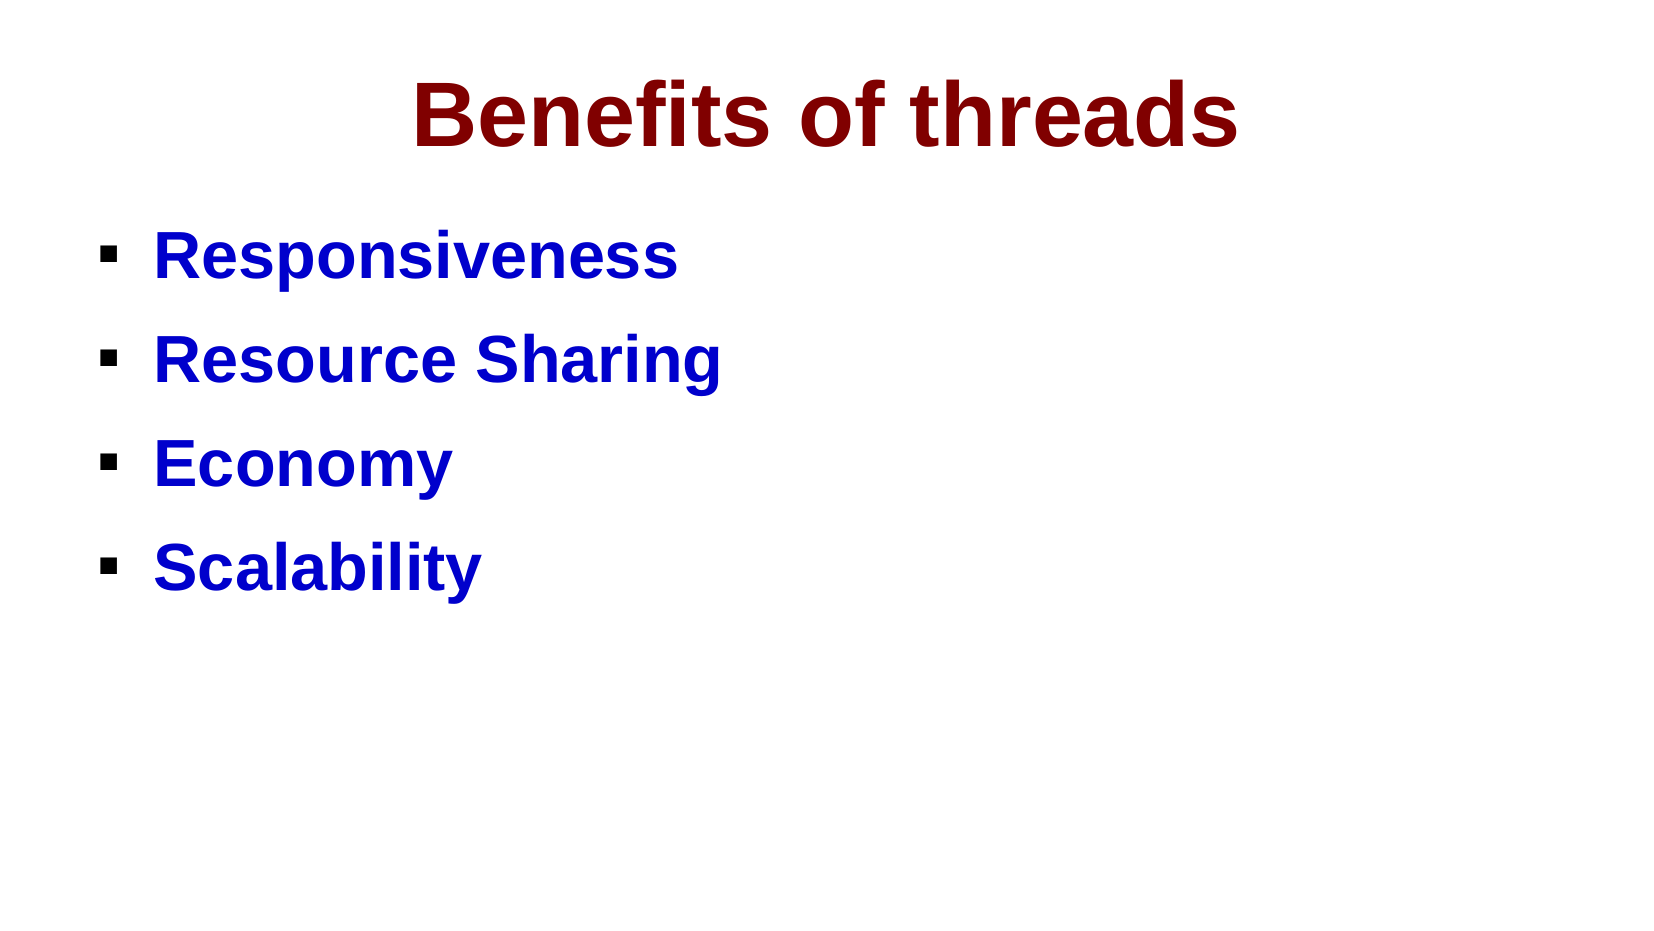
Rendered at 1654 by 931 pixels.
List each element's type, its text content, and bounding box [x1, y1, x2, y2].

title Benefits of threads [82, 37, 1571, 193]
list Responsiveness Resource Sharing Economy Scalability [82, 217, 1571, 757]
